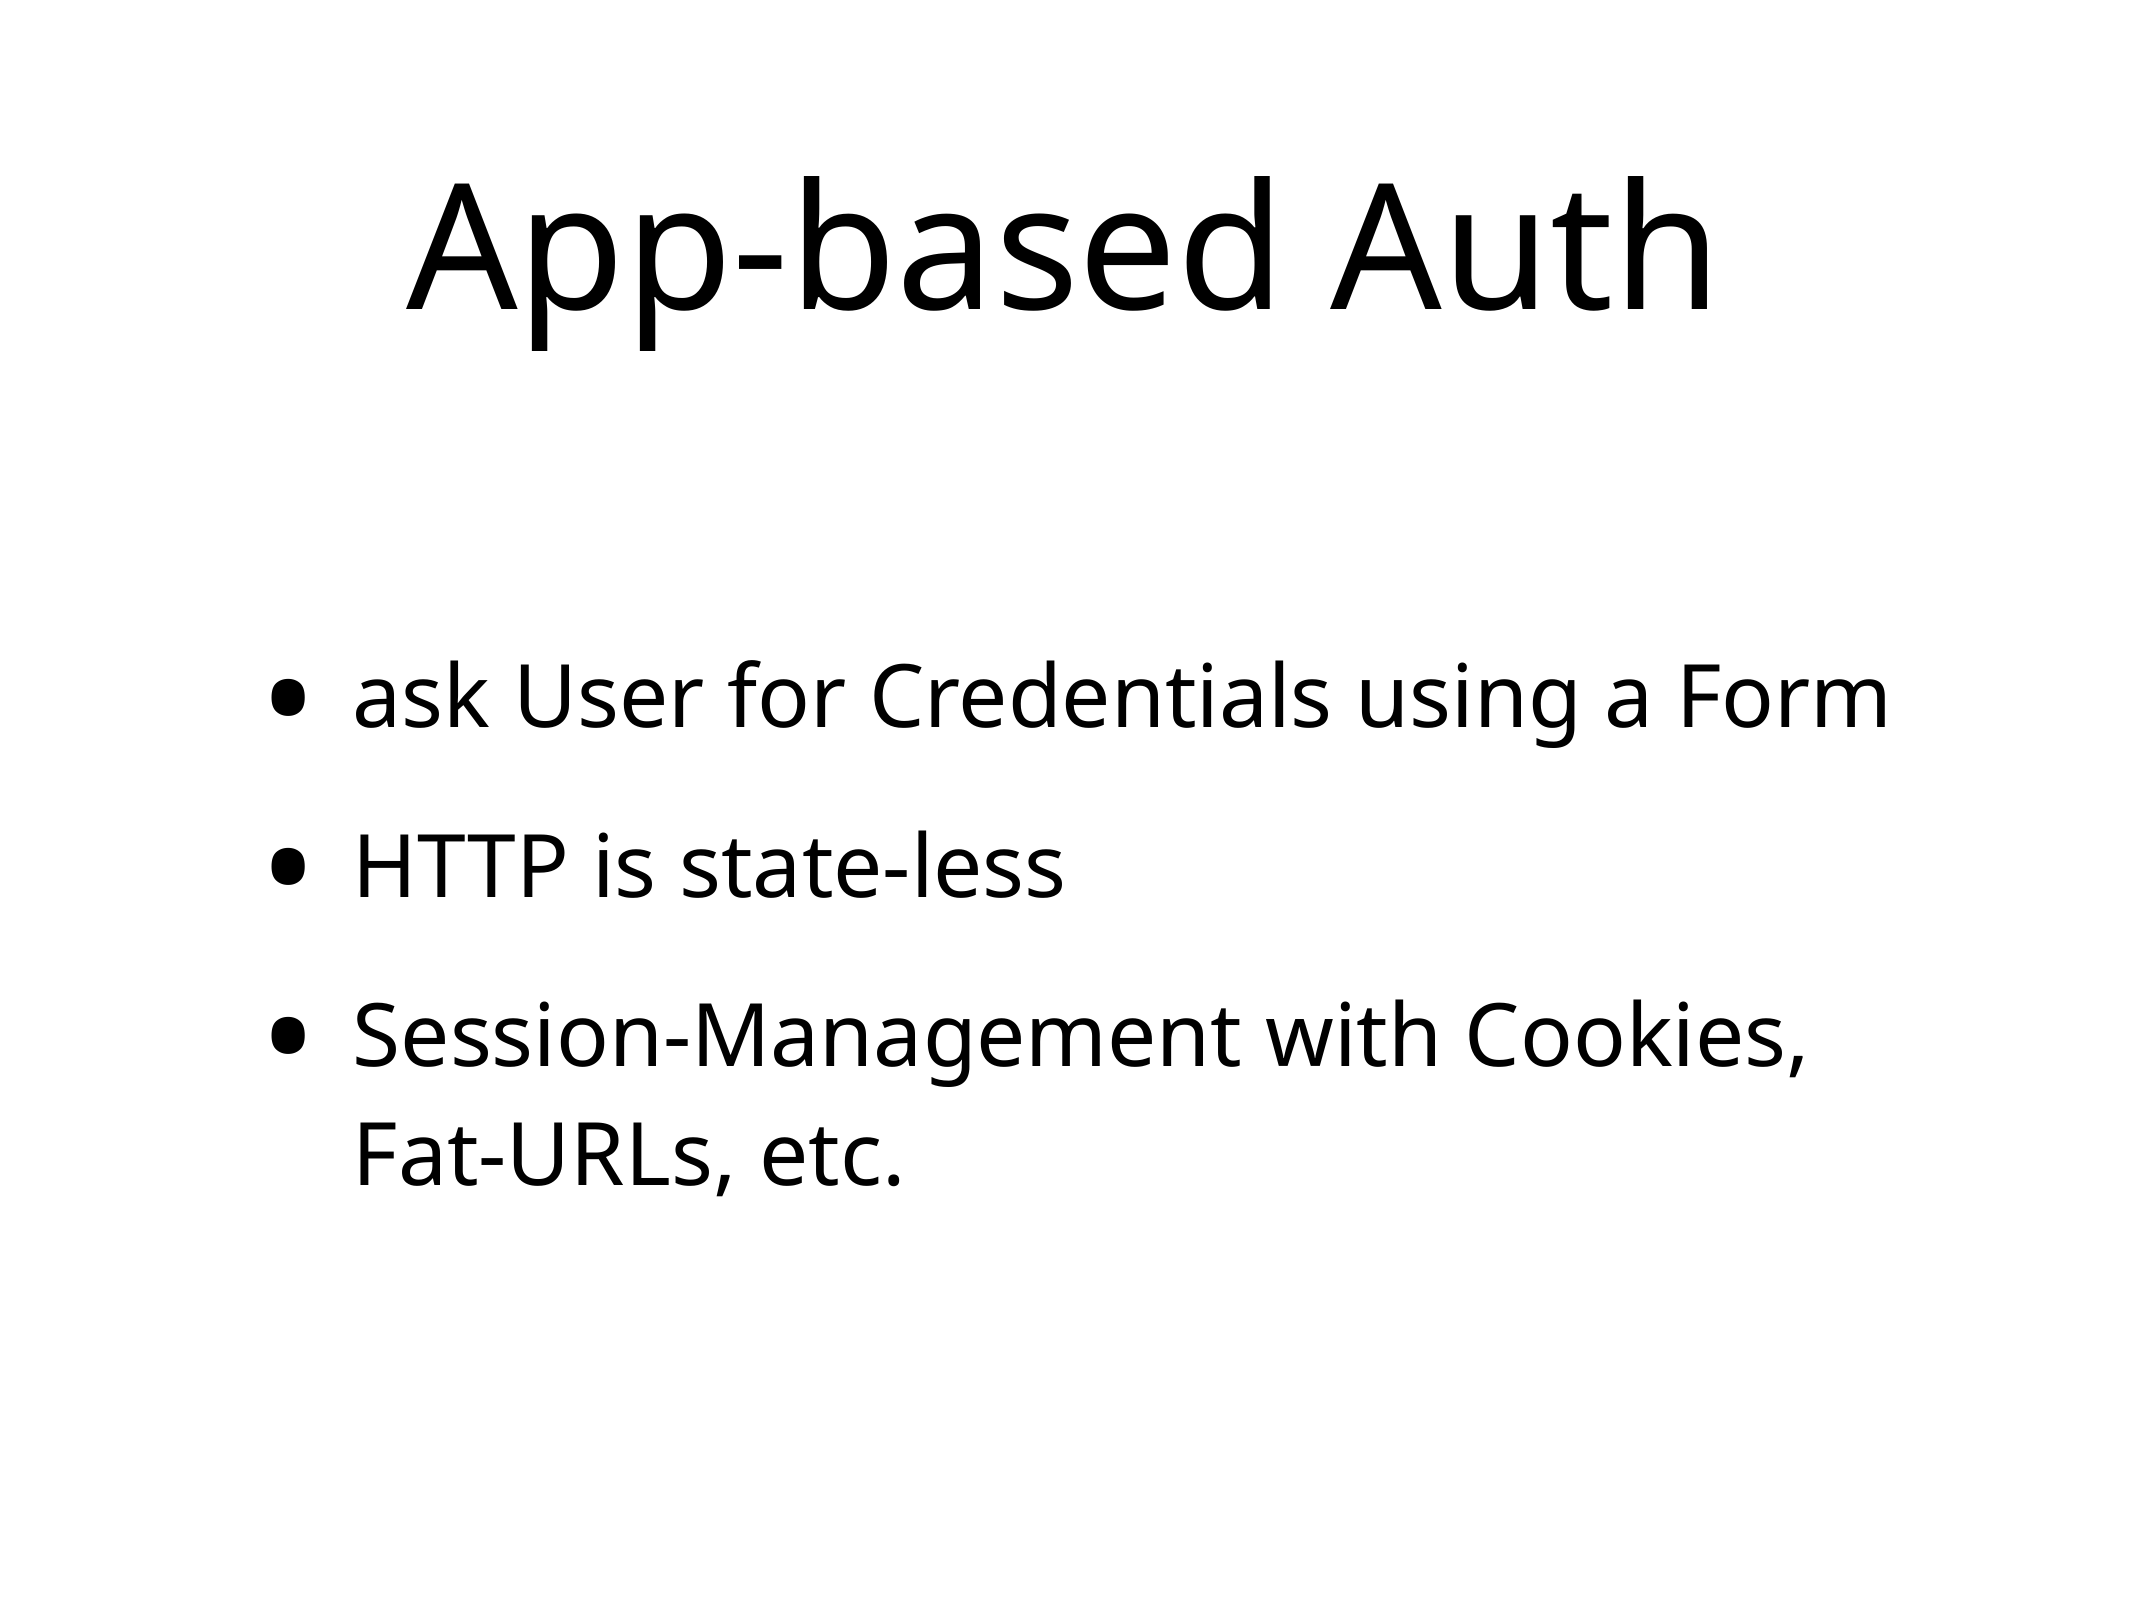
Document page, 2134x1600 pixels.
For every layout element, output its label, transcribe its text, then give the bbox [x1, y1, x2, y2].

title App-based Auth [208, 41, 1925, 442]
list ask User for Credentials using a Form HTTP is state-less Session-Management with Cookies, Fat-URLs, etc. [208, 454, 1925, 1392]
